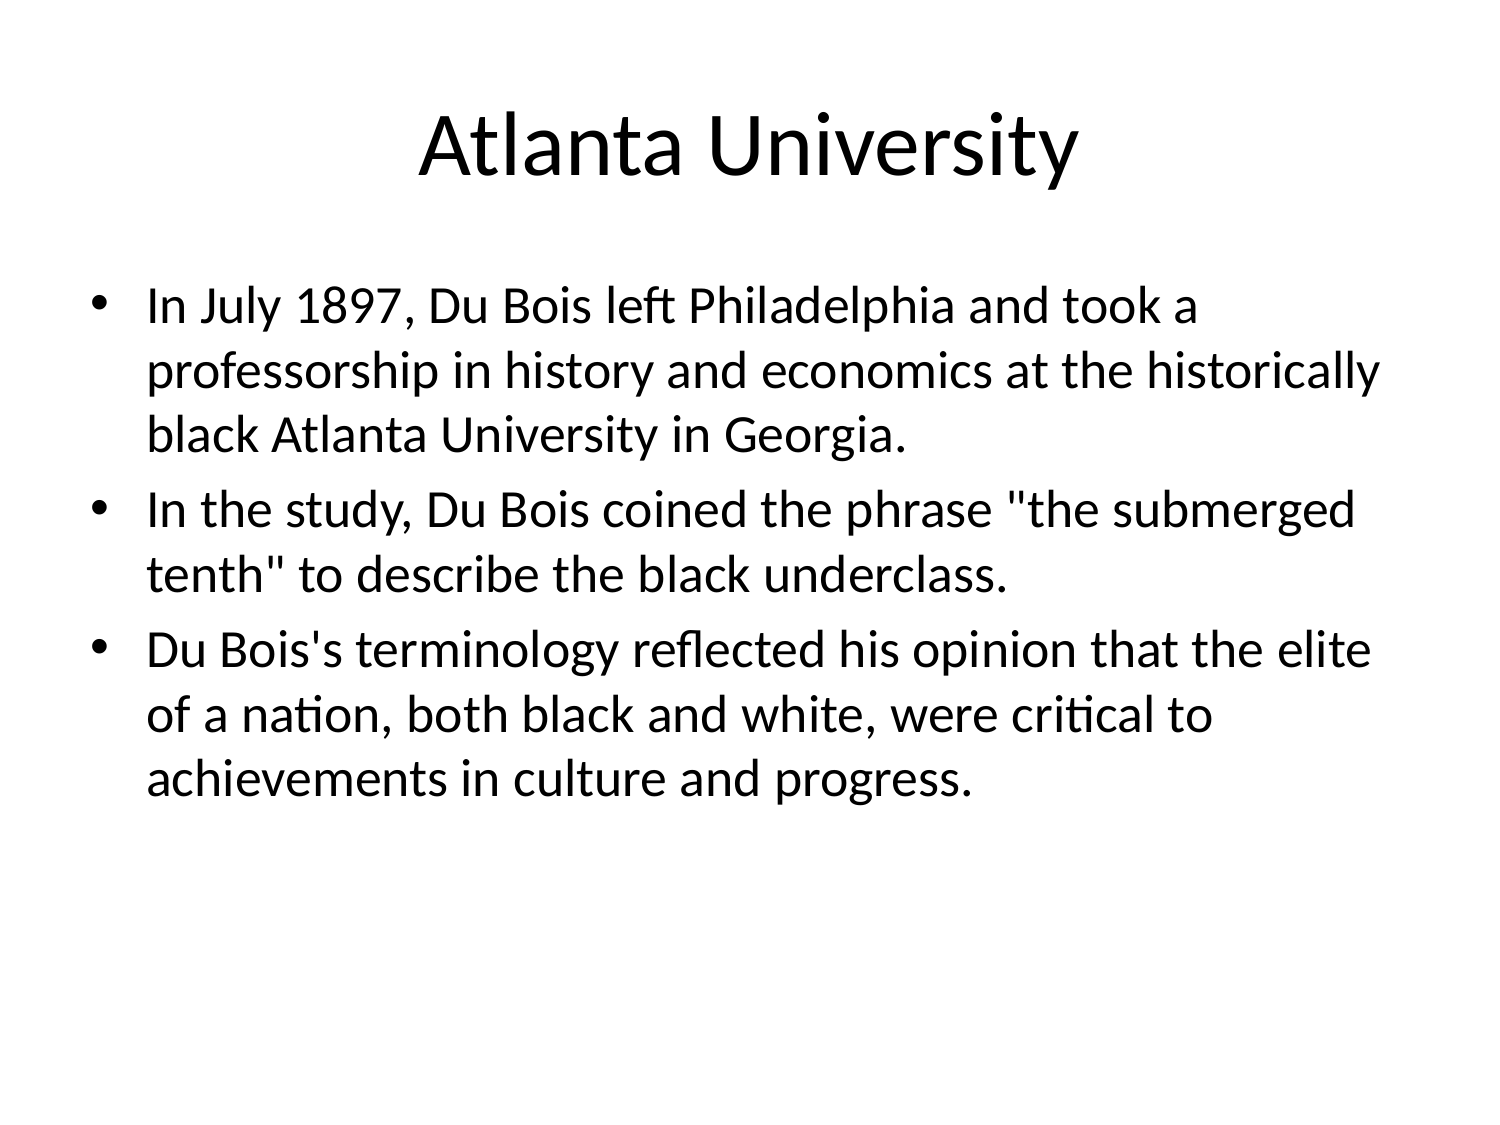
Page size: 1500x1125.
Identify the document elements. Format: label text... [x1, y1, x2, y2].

title Atlanta University [75, 45, 1425, 233]
list In July 1897, Du Bois left Philadelphia and took a professorship in history and economics at the historically black Atlanta University in Georgia. In the study, Du Bois coined the phrase "the submerged tenth" to describe the black underclass. Du Bois's terminology reflected his opinion that the elite of a nation, both black and white, were critical to achievements in culture and progress. [75, 262, 1425, 1005]
